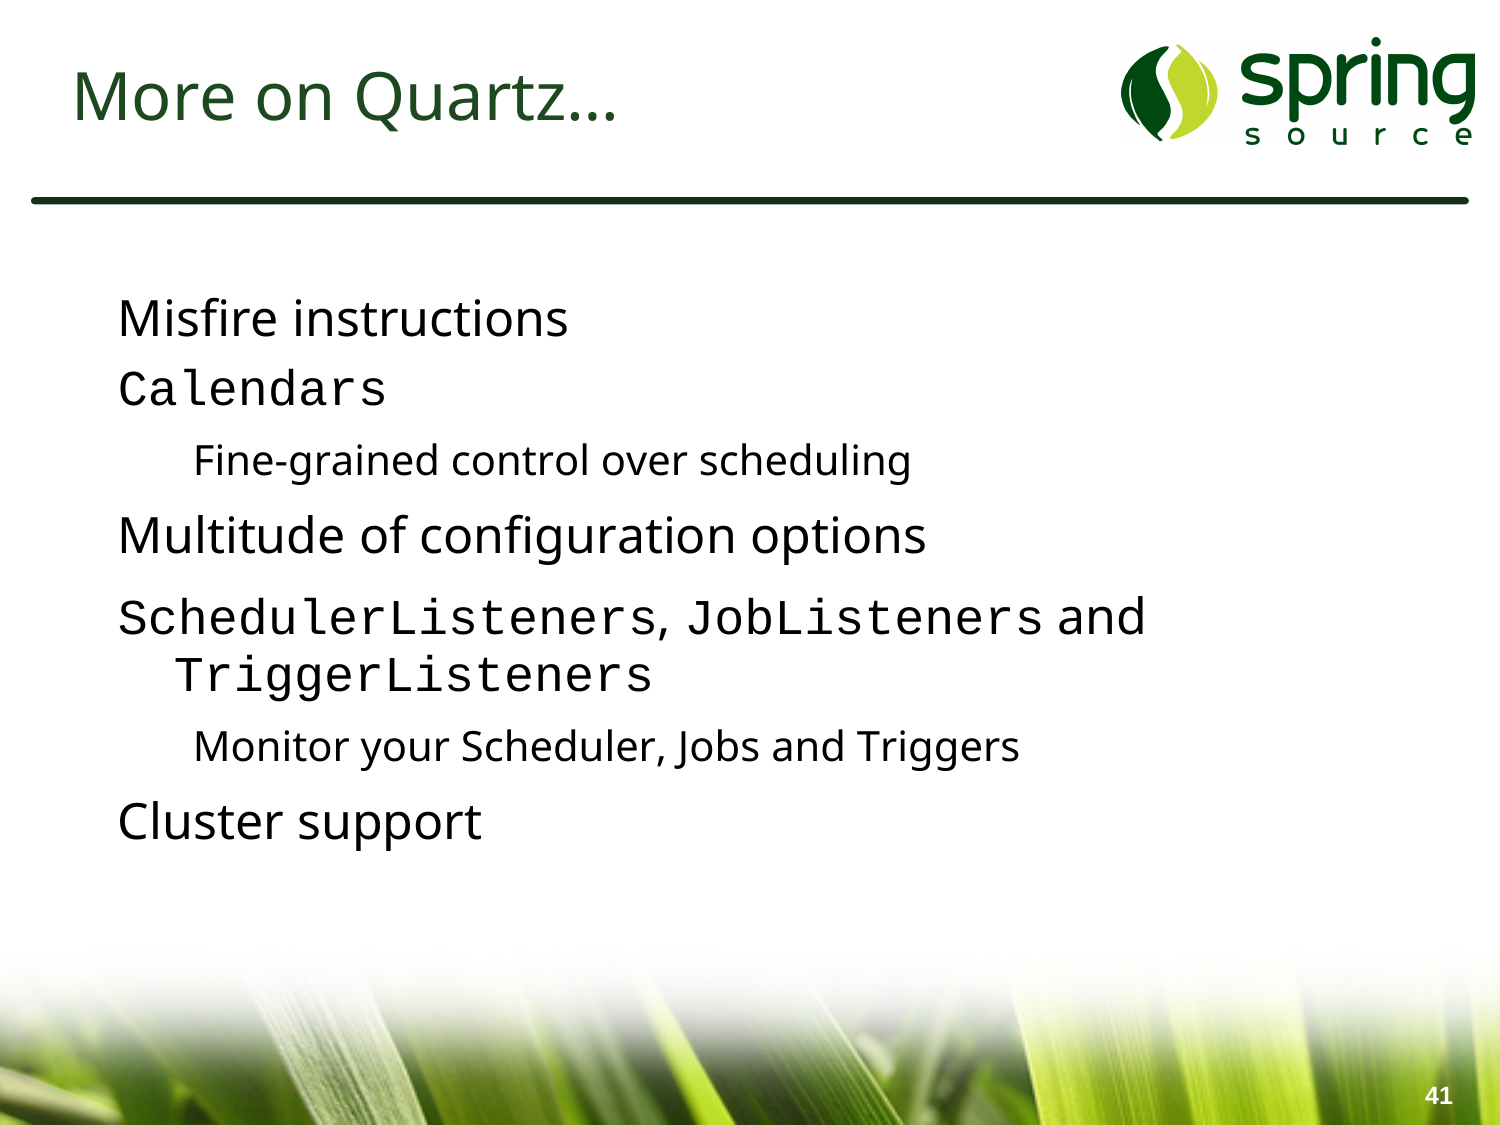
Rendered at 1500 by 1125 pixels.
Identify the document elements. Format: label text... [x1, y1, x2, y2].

picture [1121, 37, 1475, 145]
title More on Quartz… [56, 13, 1089, 176]
list Misfire instructions Calendars Fine-grained control over scheduling Multitude of configuration options SchedulerListeners, JobListeners and TriggerListeners Monitor your Scheduler, Jobs and Triggers Cluster support [103, 275, 1394, 958]
picture [0, 944, 1500, 1125]
